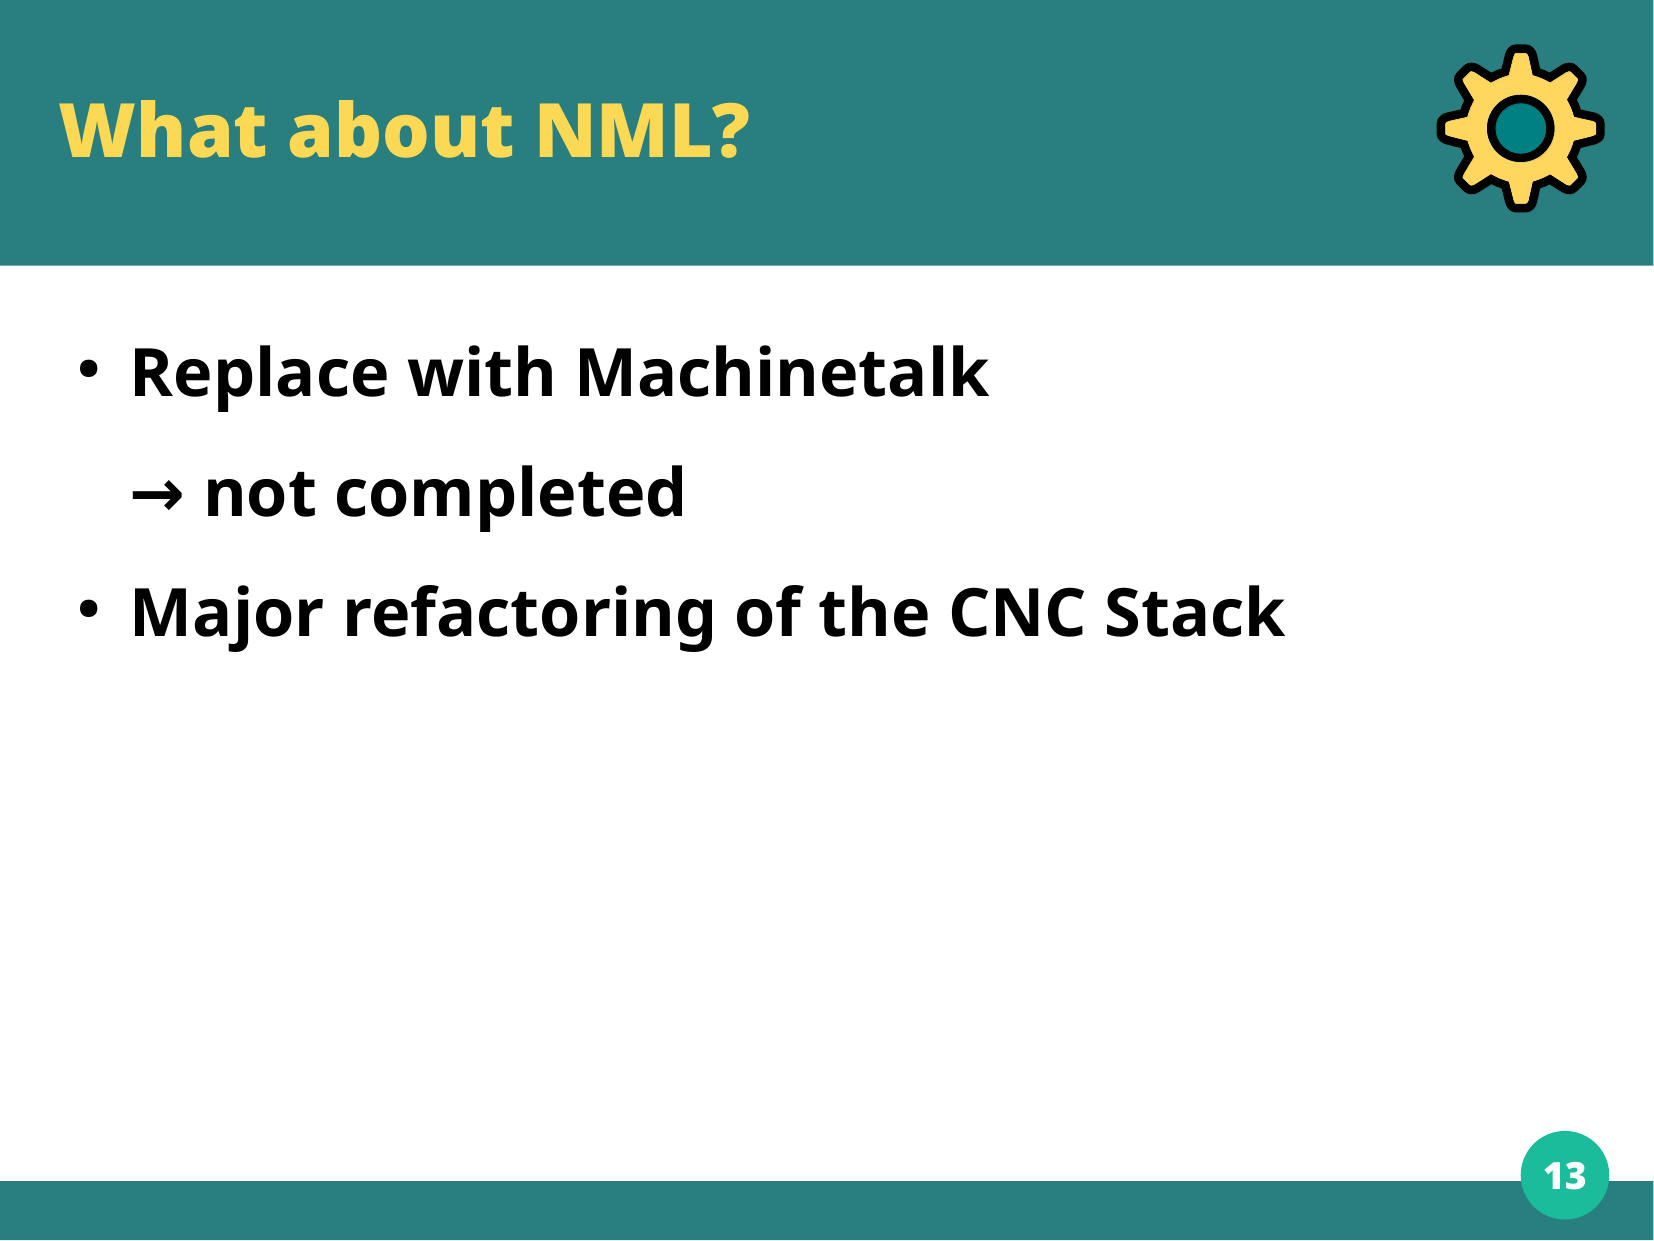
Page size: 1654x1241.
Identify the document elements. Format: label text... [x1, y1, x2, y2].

title What about NML? [59, 49, 1595, 207]
list Replace with Machinetalk → not completed Major refactoring of the CNC Stack [59, 324, 1595, 1152]
